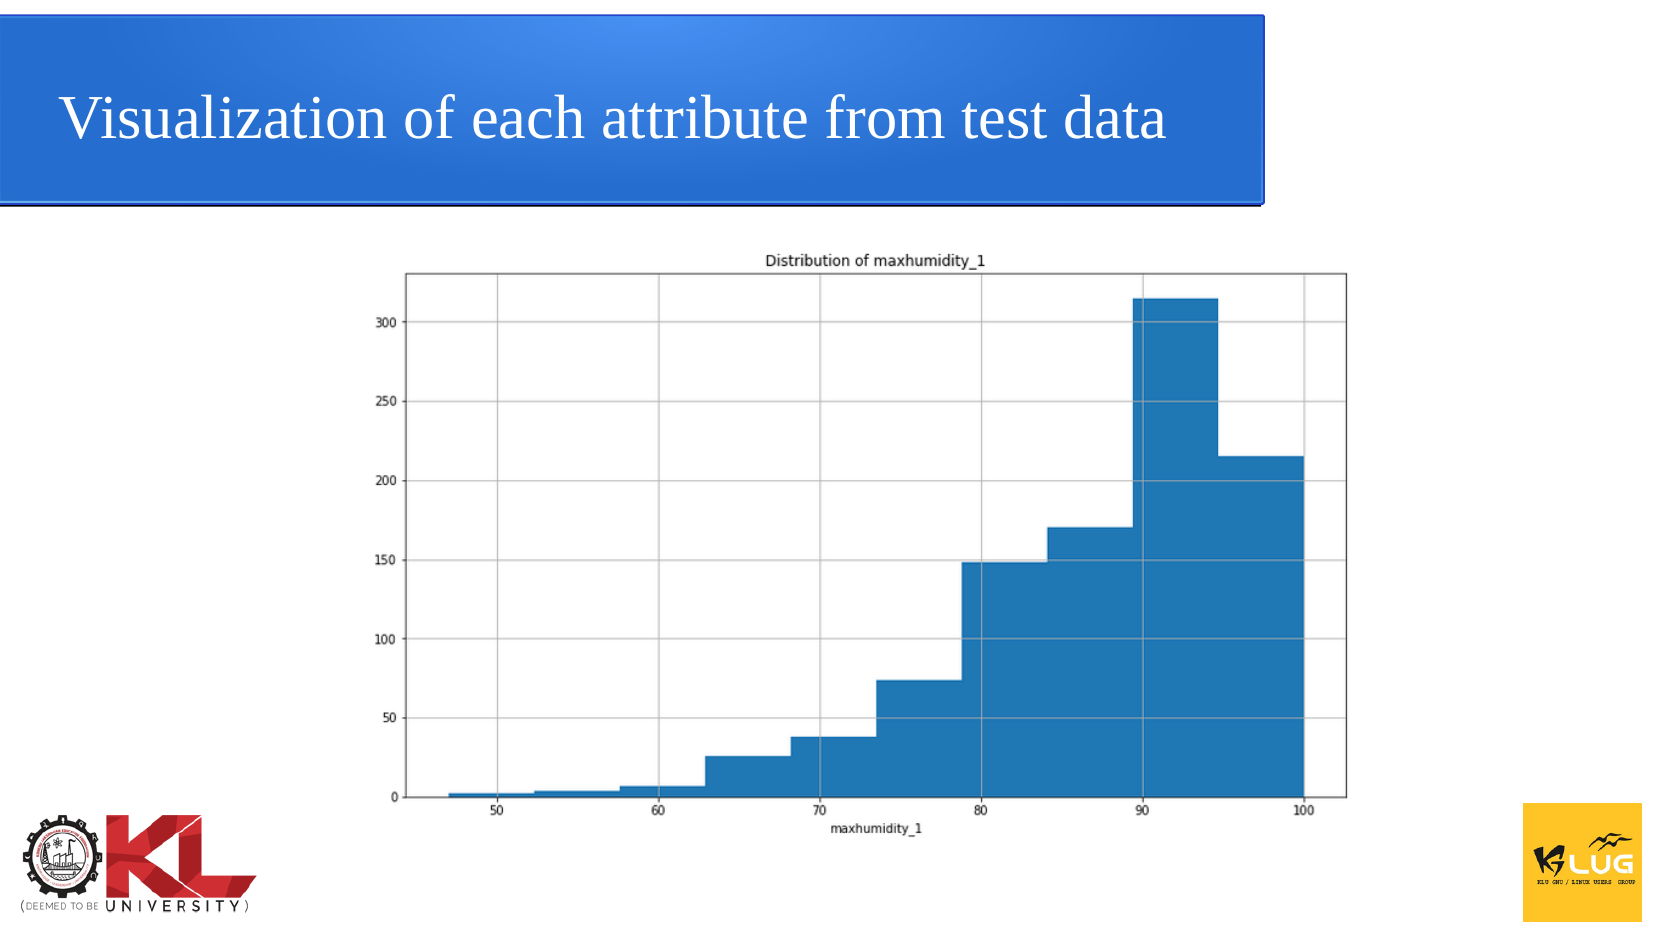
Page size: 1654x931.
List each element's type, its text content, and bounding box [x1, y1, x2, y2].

title Visualization of each attribute from test data [59, 23, 1211, 178]
picture [1523, 803, 1642, 922]
picture [366, 234, 1357, 851]
picture [10, 803, 260, 922]
